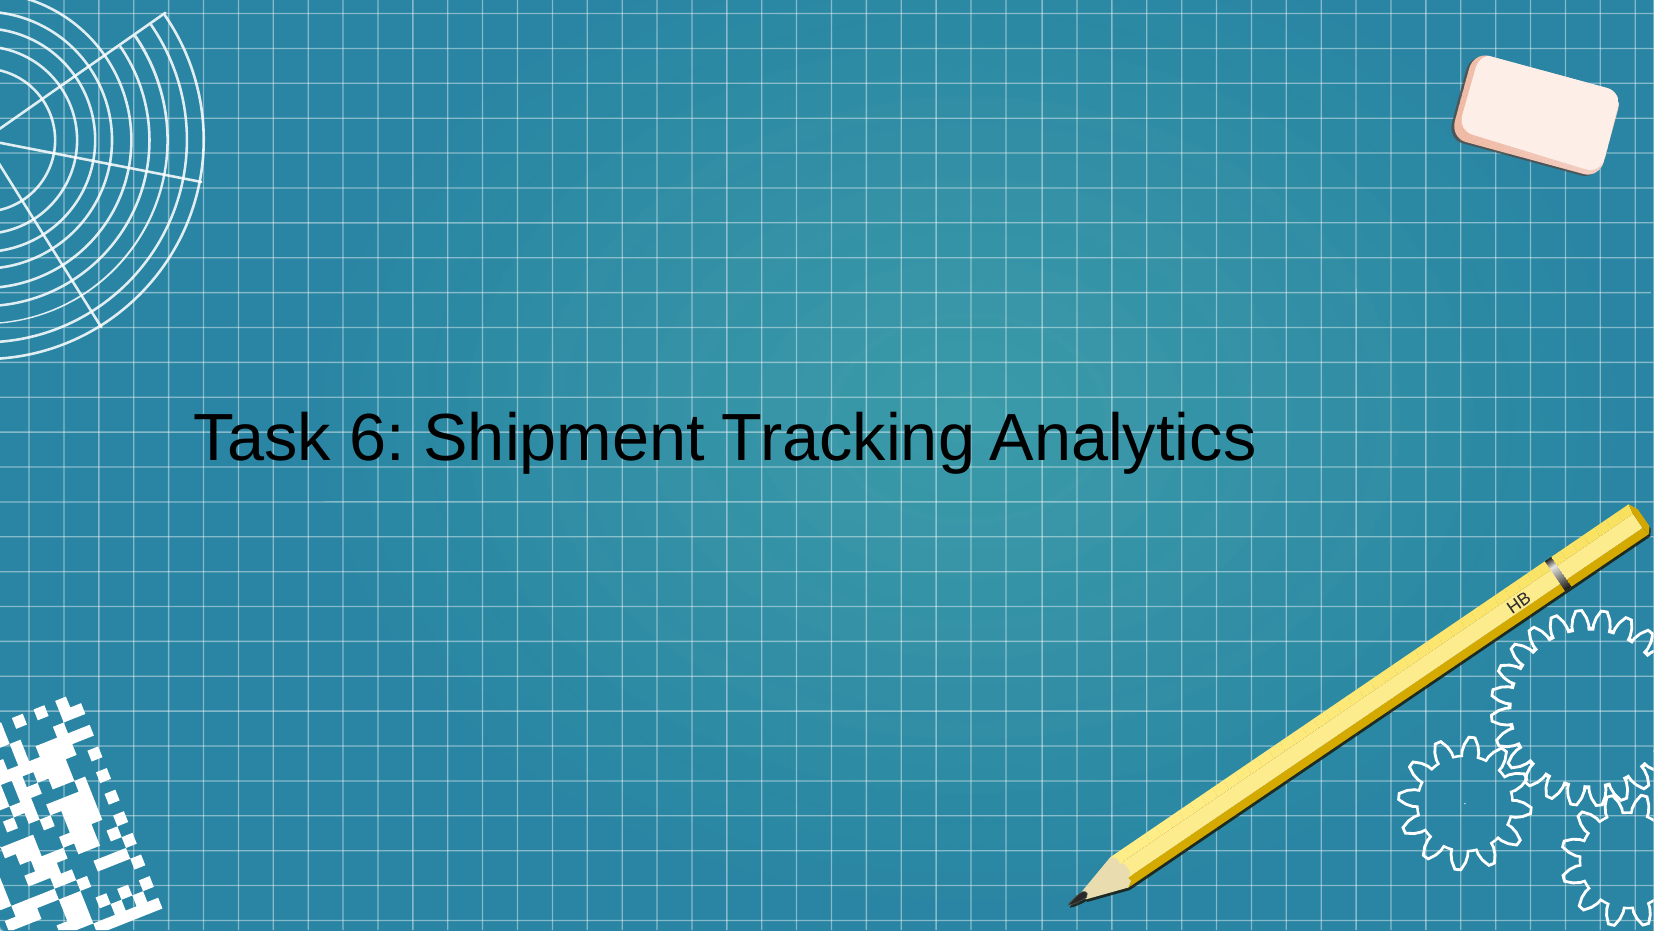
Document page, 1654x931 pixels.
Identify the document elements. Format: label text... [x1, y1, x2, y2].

subtitle Task 6: Shipment Tracking Analytics [0, 0, 1489, 931]
